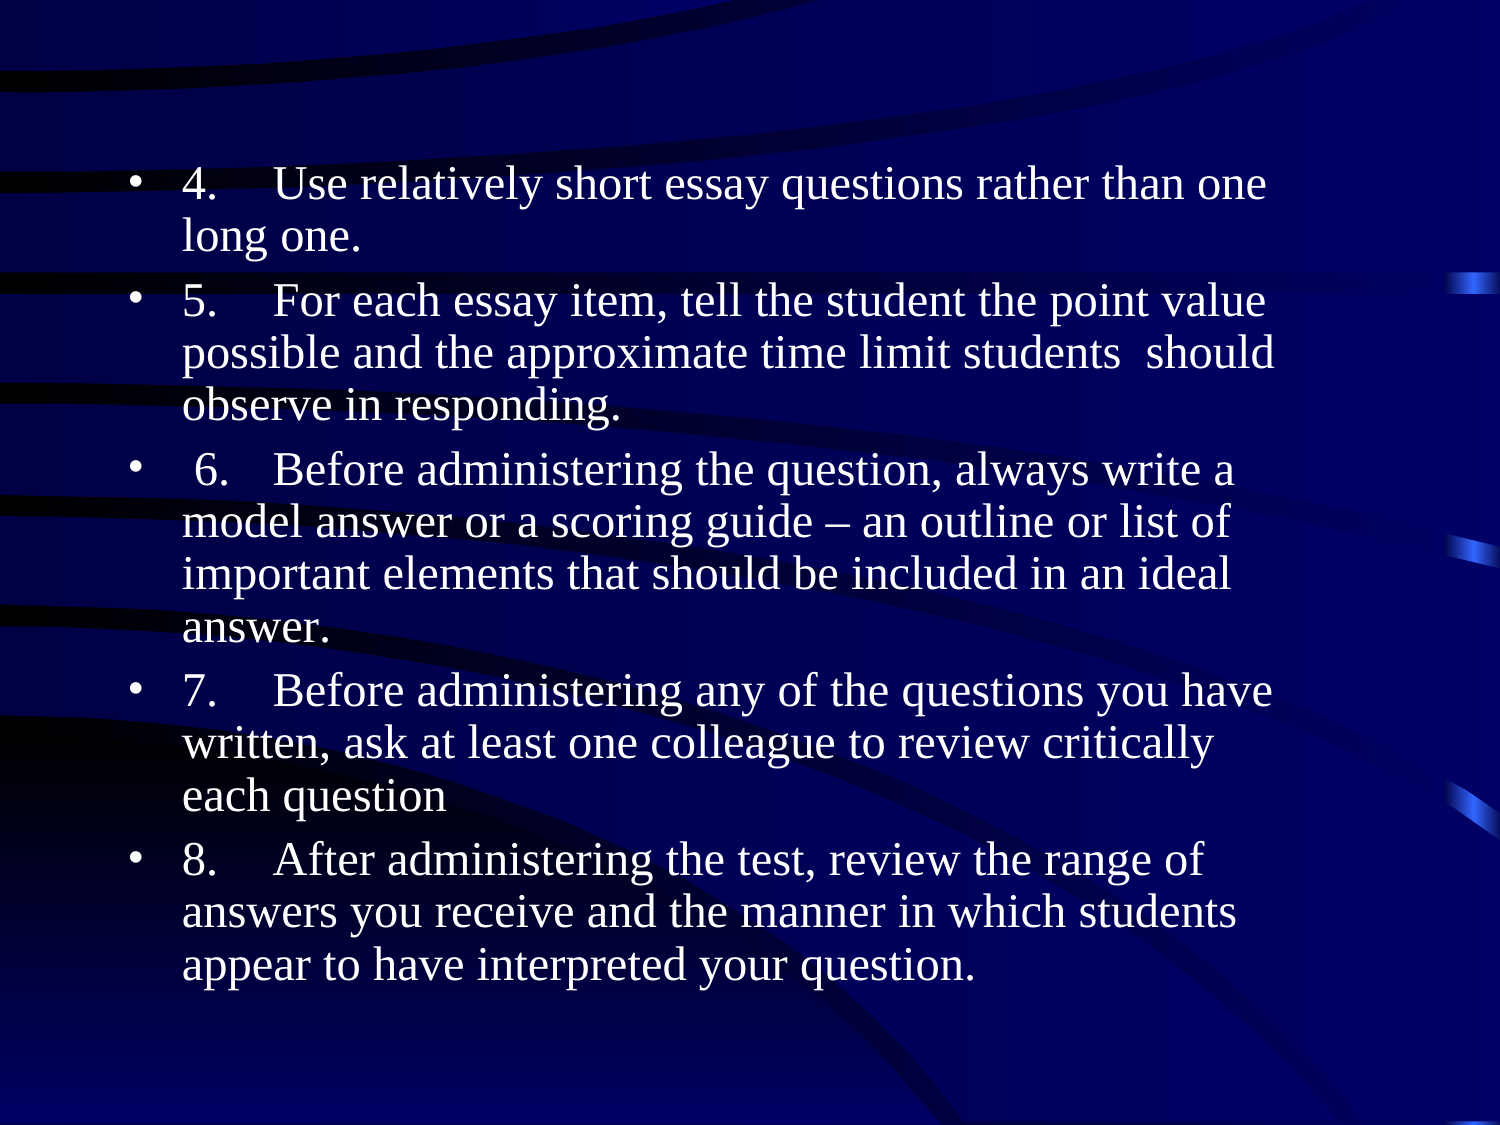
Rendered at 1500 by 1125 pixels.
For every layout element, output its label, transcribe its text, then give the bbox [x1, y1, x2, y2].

list 4. Use relatively short essay questions rather than one long one. 5. For each essay item, tell the student the point value possible and the approximate time limit students should observe in responding. 6. Before administering the question, always write a model answer or a scoring guide – an outline or list of important elements that should be included in an ideal answer. 7. Before administering any of the questions you have written, ask at least one colleague to review critically each question 8. After administering the test, review the range of answers you receive and the manner in which students appear to have interpreted your question. [112, 149, 1388, 1000]
